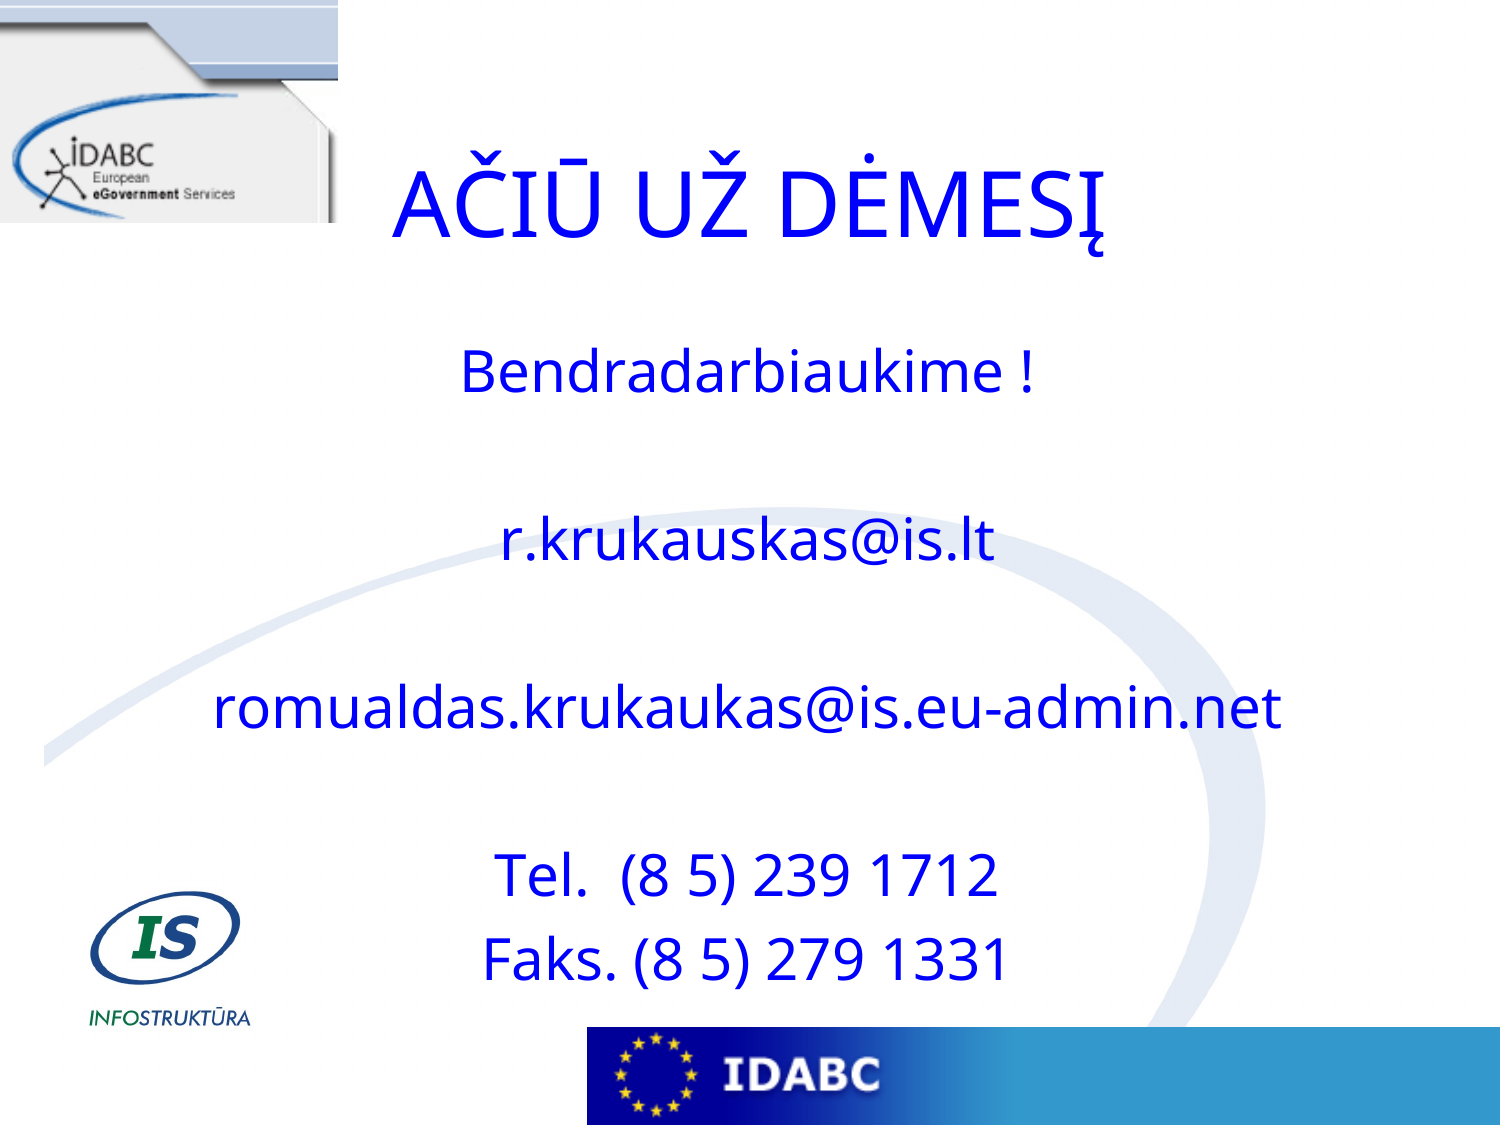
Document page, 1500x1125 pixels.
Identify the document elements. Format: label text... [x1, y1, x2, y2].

title AČIŪ UŽ DĖMESĮ [131, 114, 1365, 290]
list Bendradarbiaukime ! r.krukauskas@is.lt romualdas.krukaukas@is.eu-admin.net Tel. (8 5) 239 1712 Faks. (8 5) 279 1331 [134, 335, 1361, 1005]
picture [0, 0, 1500, 1125]
